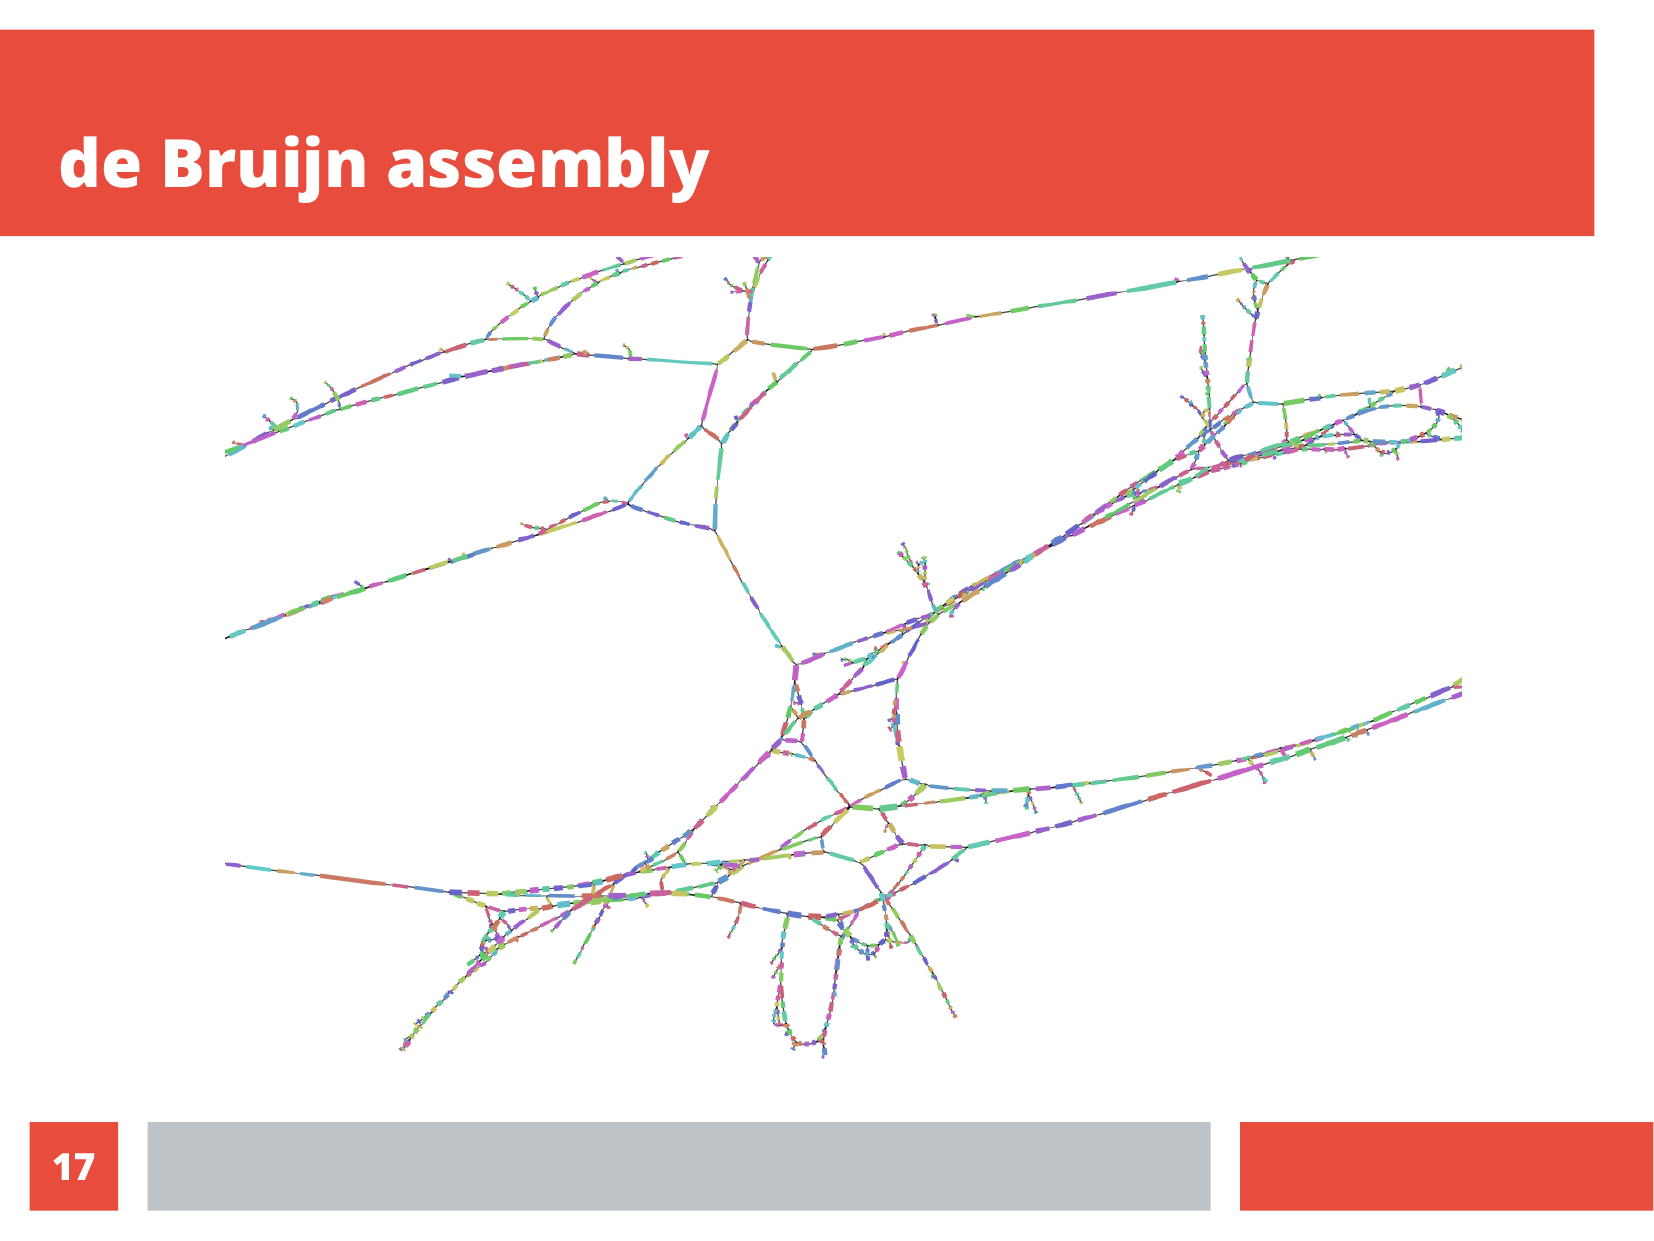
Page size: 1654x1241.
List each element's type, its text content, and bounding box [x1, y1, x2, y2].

title de Bruijn assembly [59, 59, 1595, 207]
picture [225, 257, 1462, 1118]
